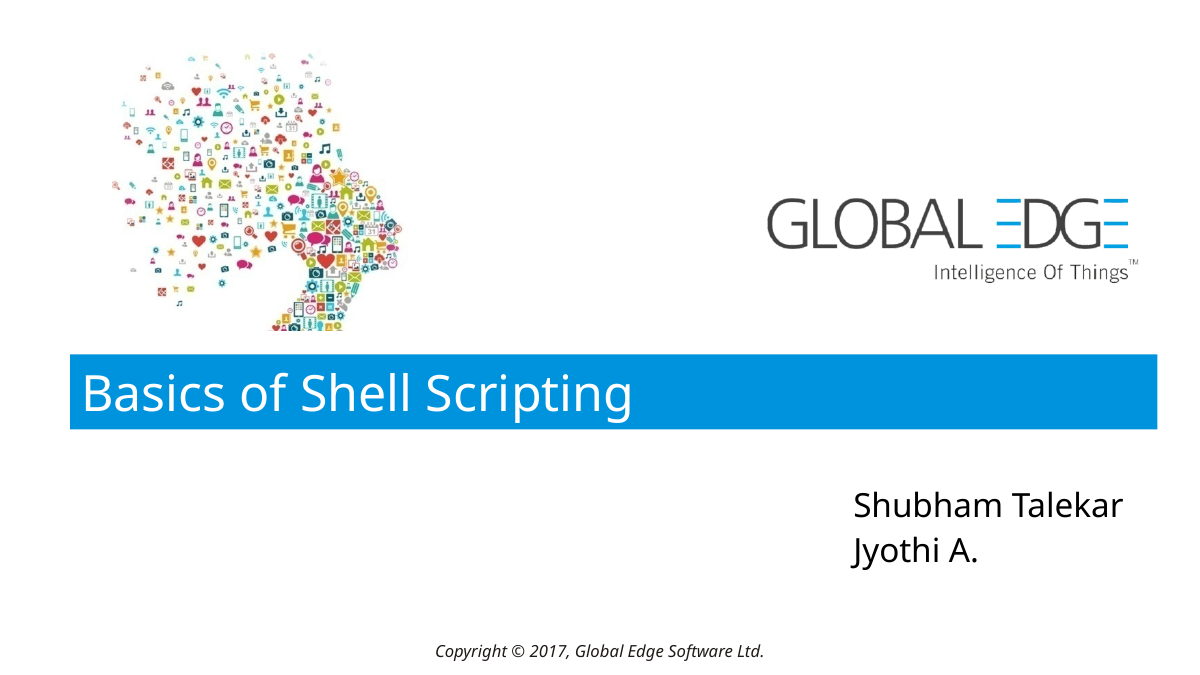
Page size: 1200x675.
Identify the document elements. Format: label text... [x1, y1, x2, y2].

text_box Shubham Talekar Jyothi A. [838, 474, 1155, 567]
title Basics of Shell Scripting [70, 354, 1158, 430]
picture [112, 15, 415, 331]
picture [757, 187, 1148, 293]
